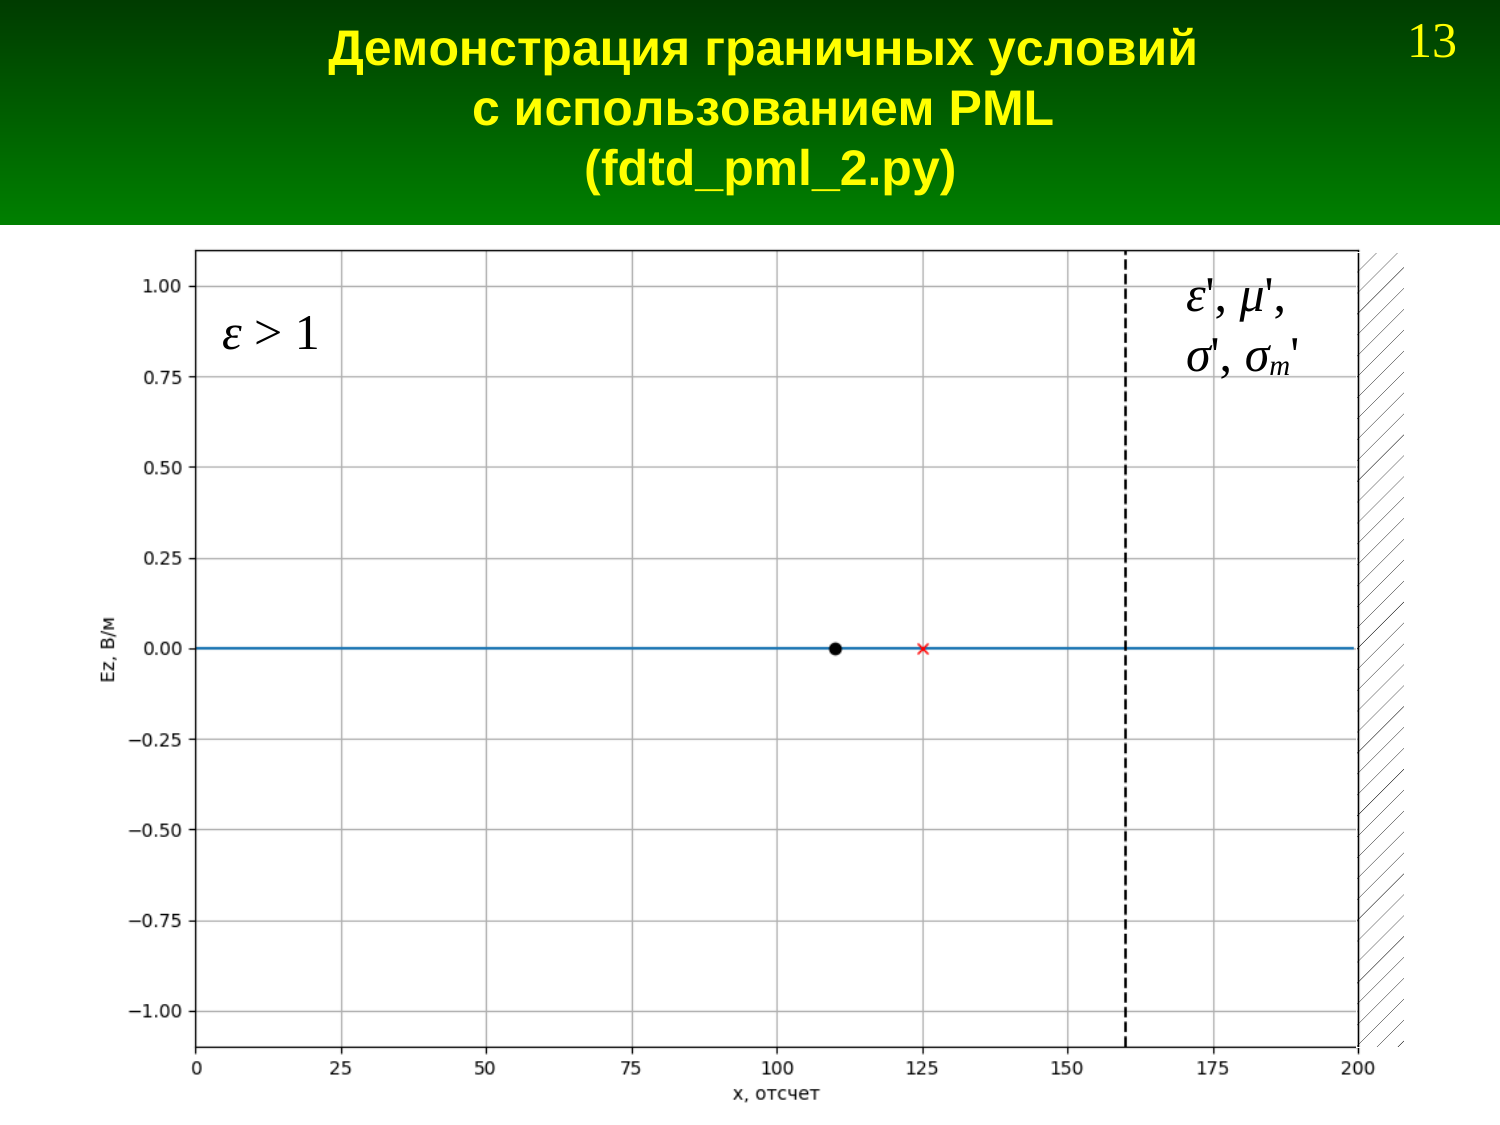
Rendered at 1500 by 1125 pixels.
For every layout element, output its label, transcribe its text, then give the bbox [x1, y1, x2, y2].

text_box [1356, 252, 1405, 1048]
text_box ε', μ', σ', σm' [1171, 254, 1315, 390]
title Демонстрация граничных условий с использованием PML (fdtd_pml_2.py) [100, 7, 1441, 204]
picture [96, 243, 1385, 1107]
text_box ε > 1 [207, 292, 337, 368]
